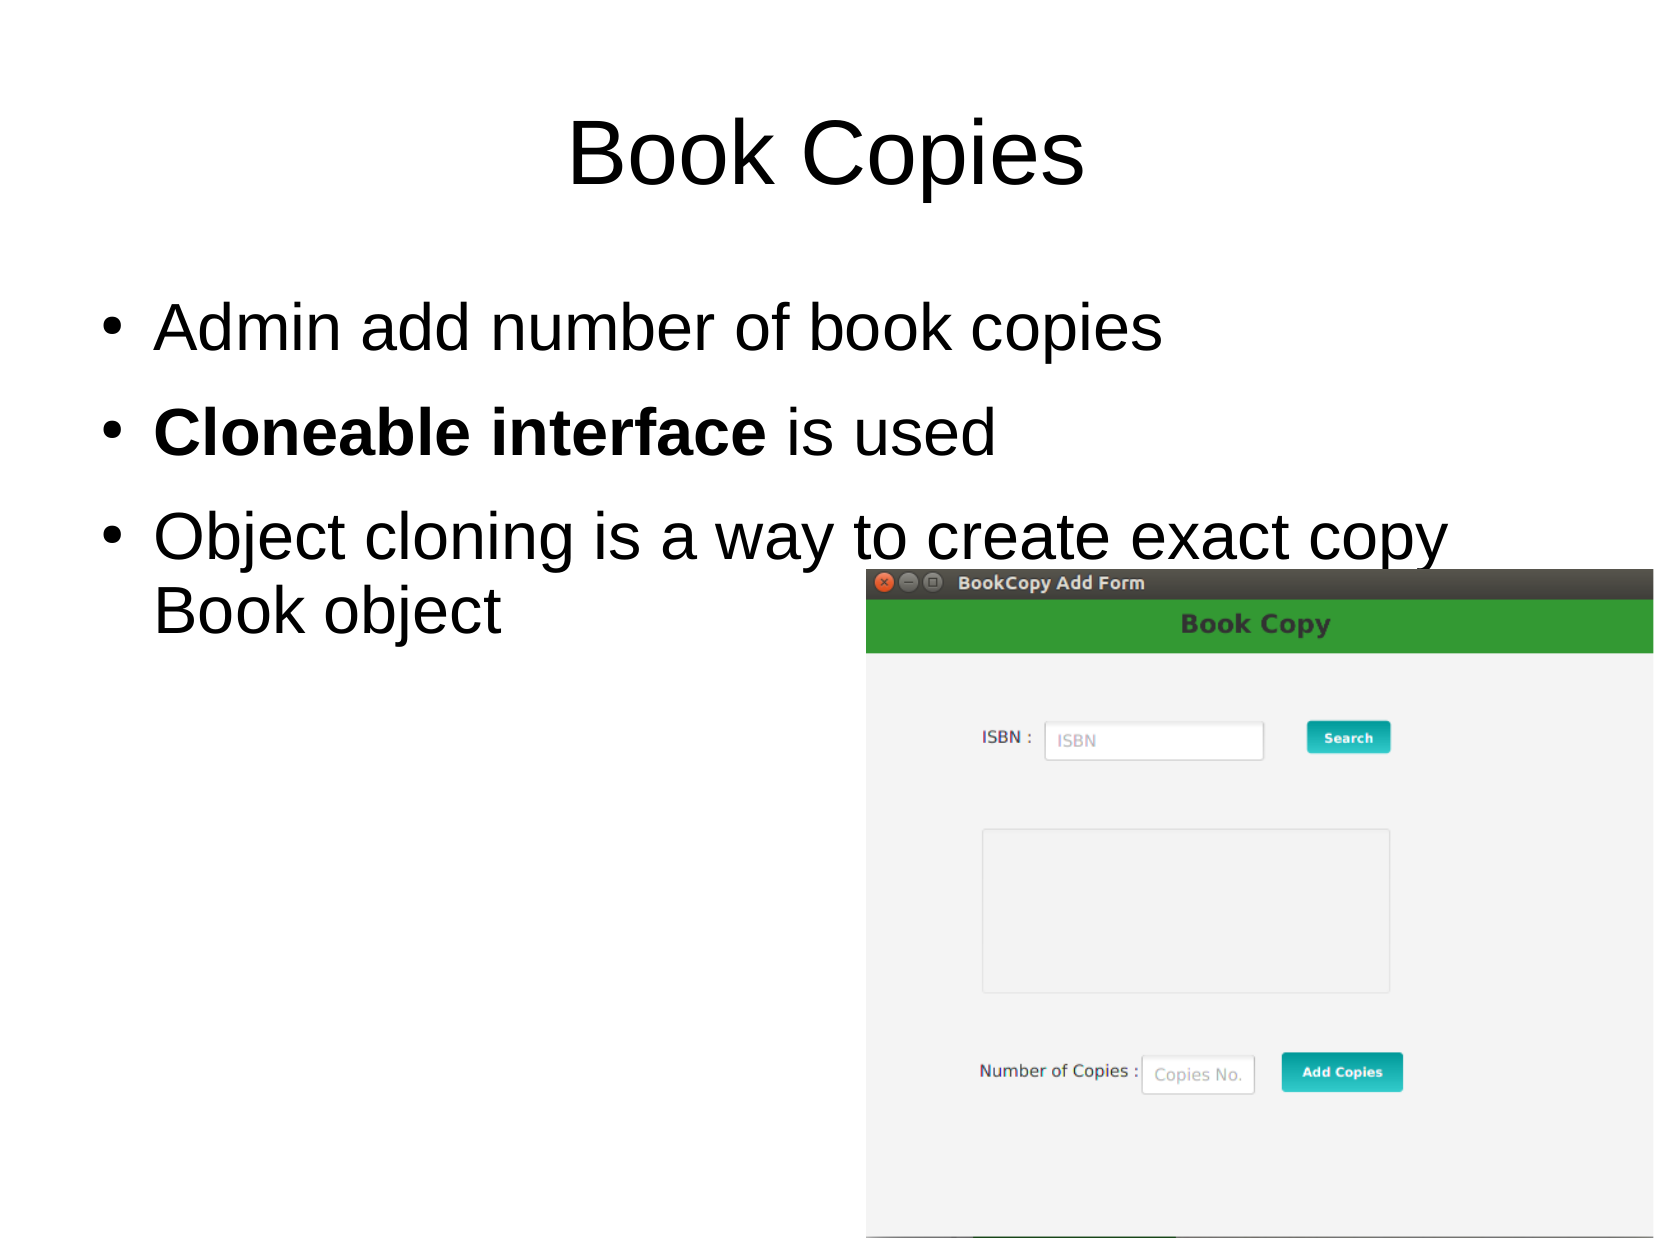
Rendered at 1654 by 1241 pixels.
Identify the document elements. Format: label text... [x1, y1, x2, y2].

list Admin add number of book copies Cloneable interface is used Object cloning is a way to create exact copy Book object [82, 290, 1571, 1010]
picture [866, 569, 1654, 1238]
title Book Copies [82, 49, 1571, 257]
